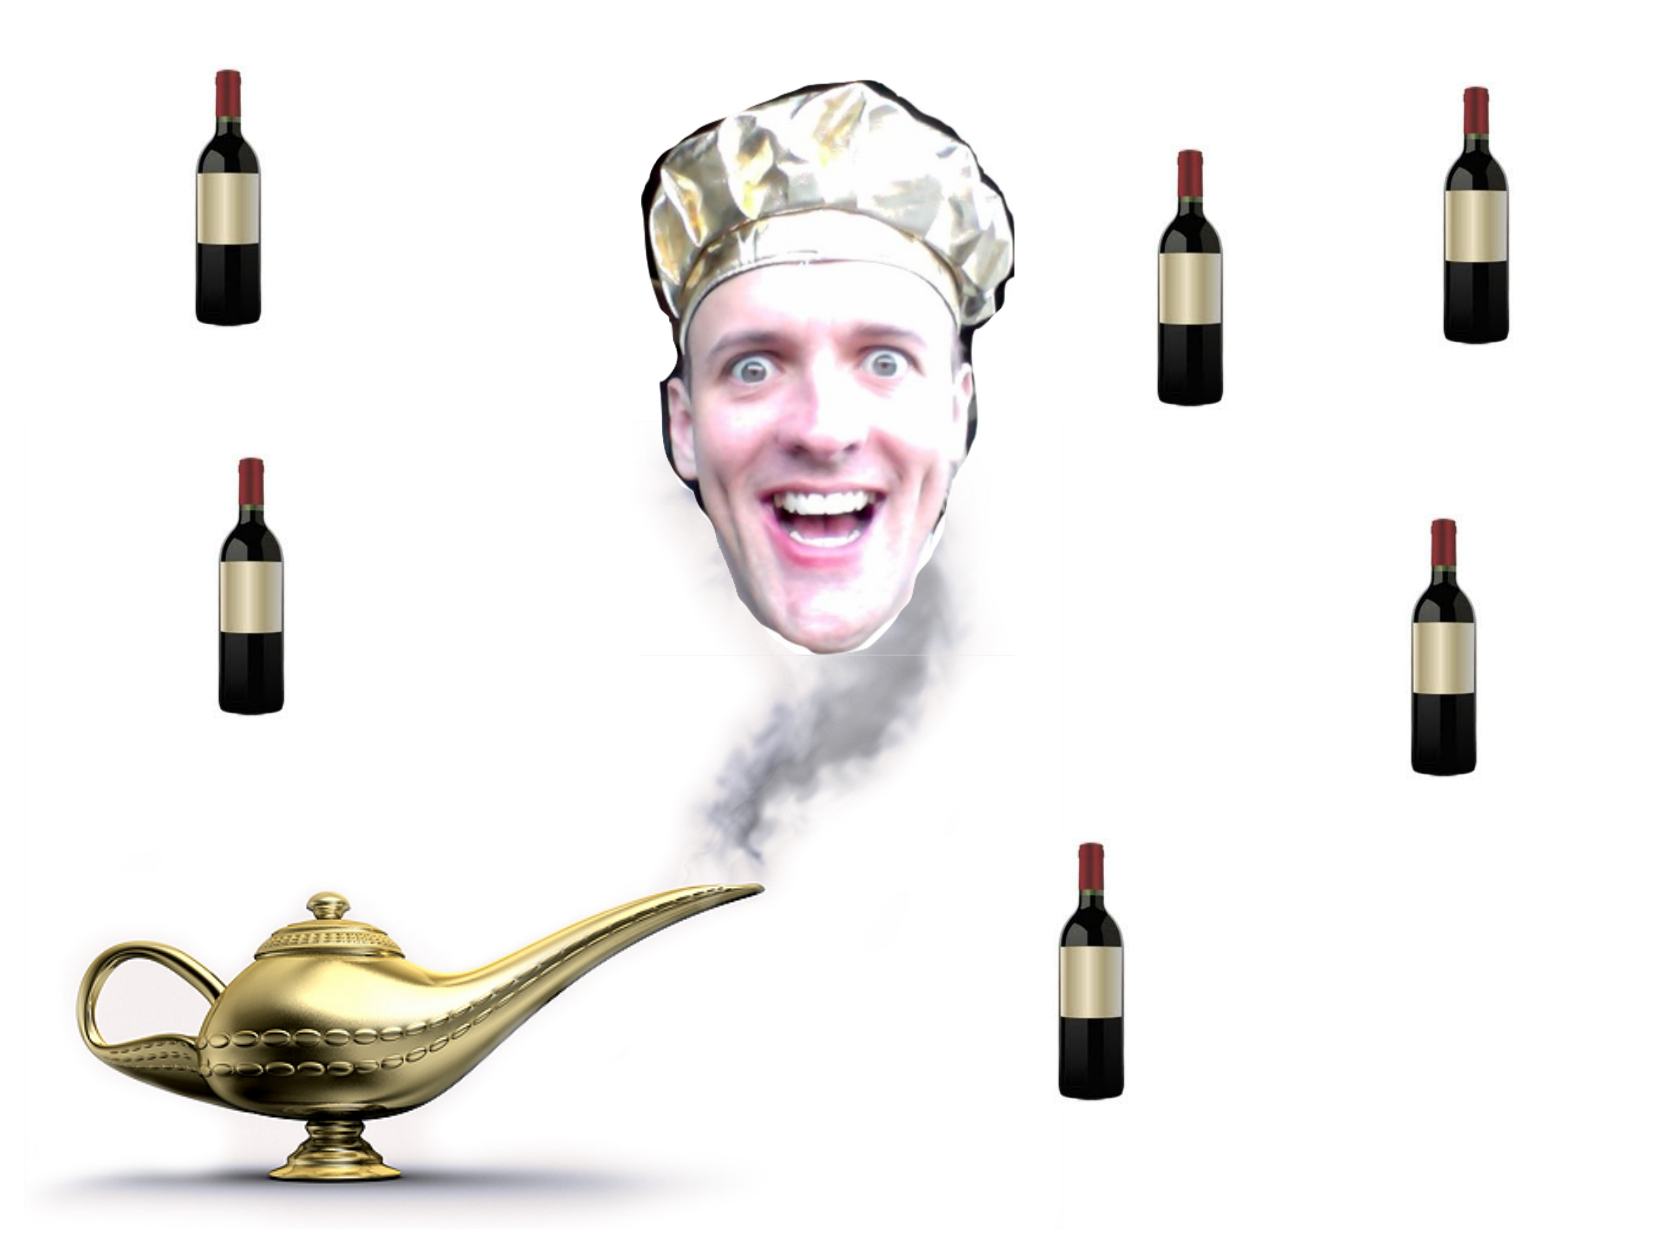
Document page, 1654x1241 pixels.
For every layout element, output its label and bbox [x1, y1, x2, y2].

picture [1311, 514, 1577, 781]
picture [24, 78, 1225, 1229]
picture [95, 65, 362, 331]
picture [1057, 145, 1324, 411]
picture [1343, 82, 1610, 349]
